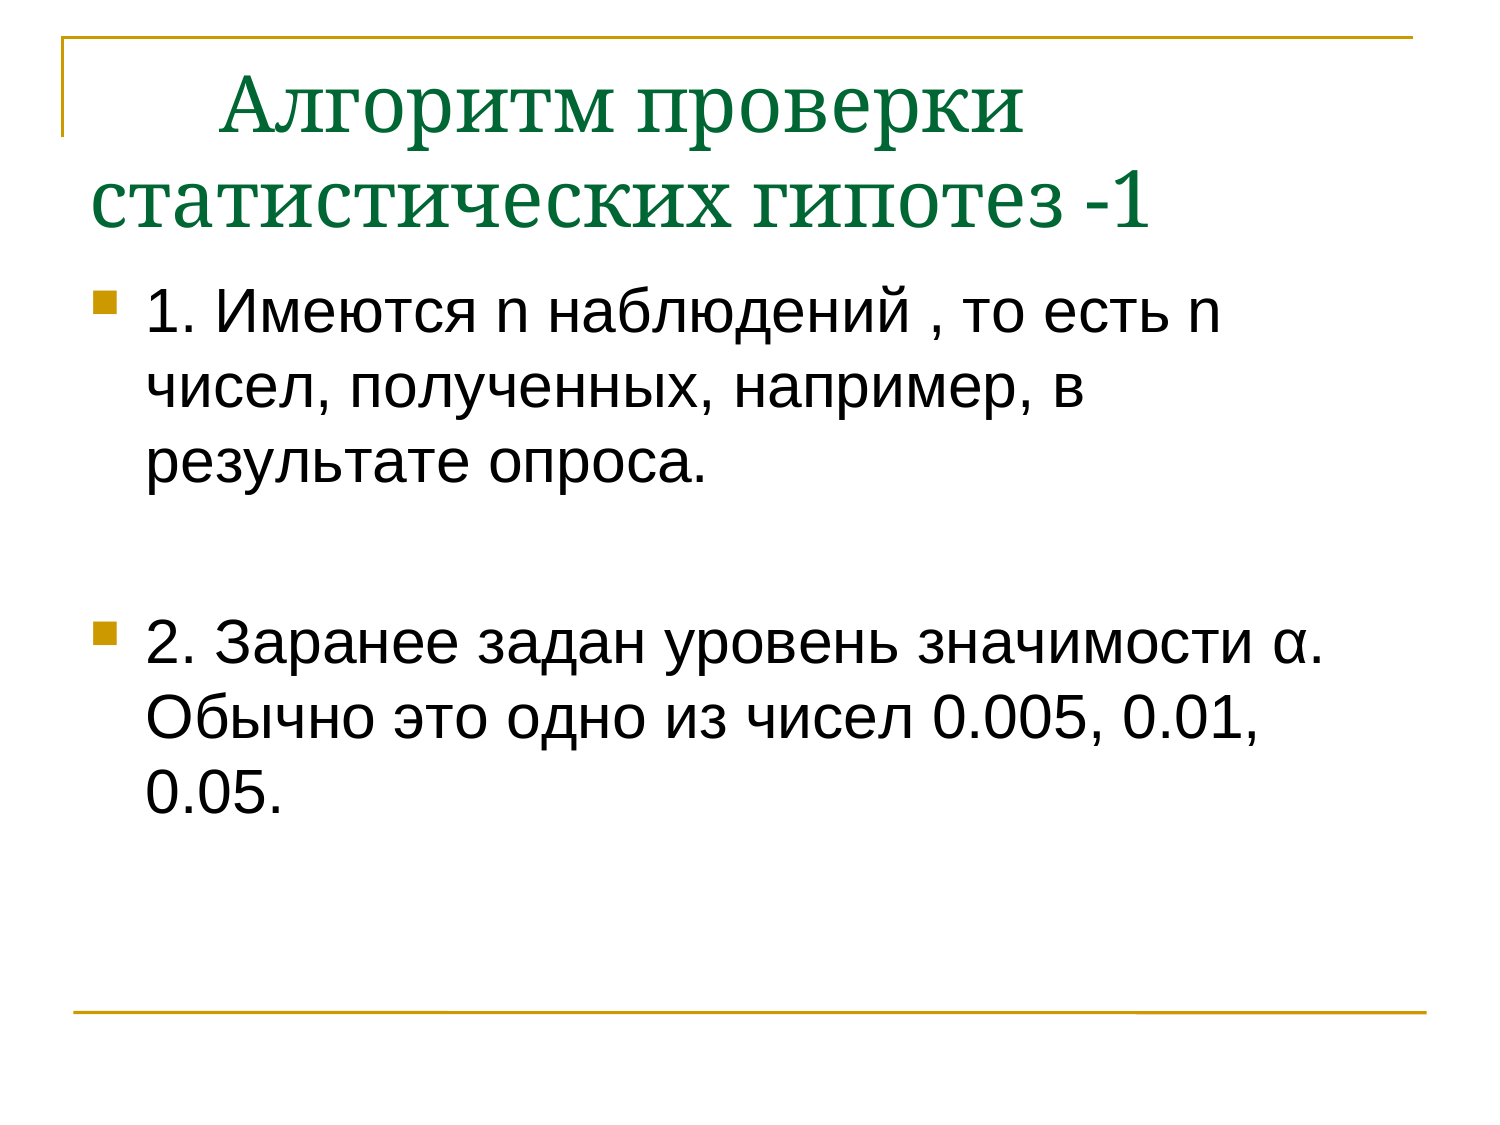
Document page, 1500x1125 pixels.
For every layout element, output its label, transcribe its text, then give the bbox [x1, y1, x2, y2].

title Алгоритм проверки статистических гипотез -1 [75, 45, 1426, 233]
list 1. Имеются n наблюдений , то есть n чисел, полученных, например, в результате опроса. 2. Заранее задан уровень значимости α. Обычно это одно из чисел 0.005, 0.01, 0.05. [75, 262, 1426, 1006]
